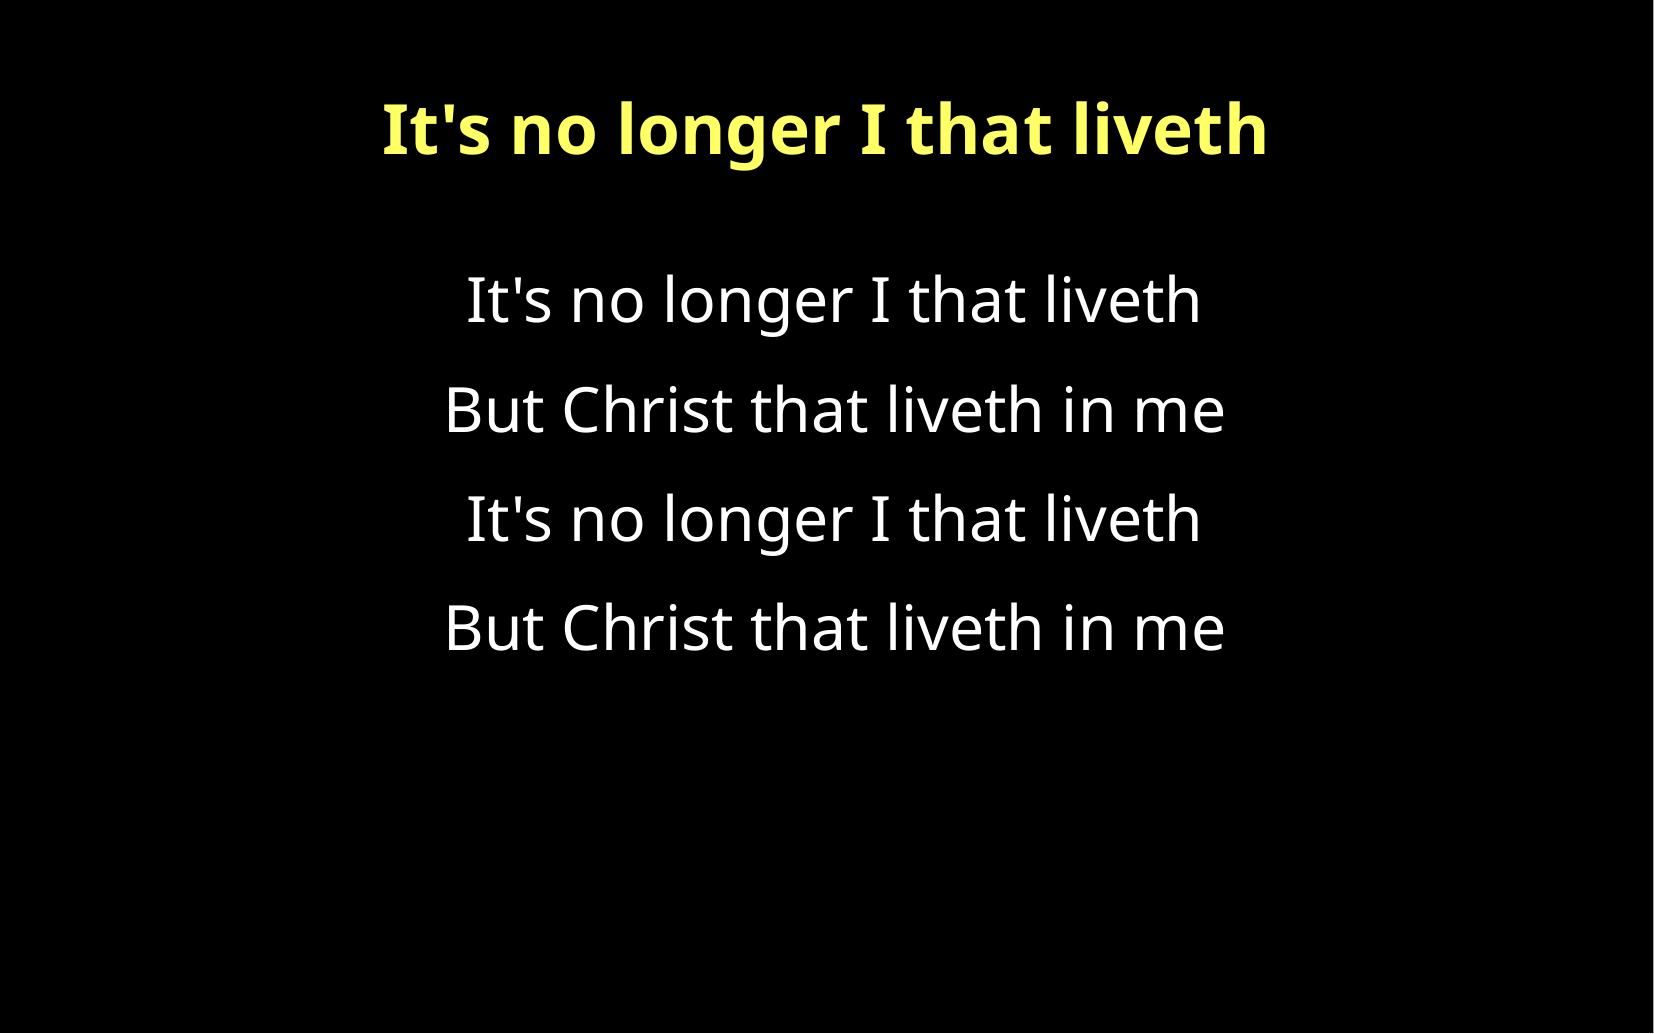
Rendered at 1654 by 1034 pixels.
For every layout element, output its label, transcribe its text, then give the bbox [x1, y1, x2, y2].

title It's no longer I that liveth [0, 41, 1654, 214]
list It's no longer I that liveth But Christ that liveth in me It's no longer I that liveth But Christ that liveth in me [0, 255, 1654, 856]
